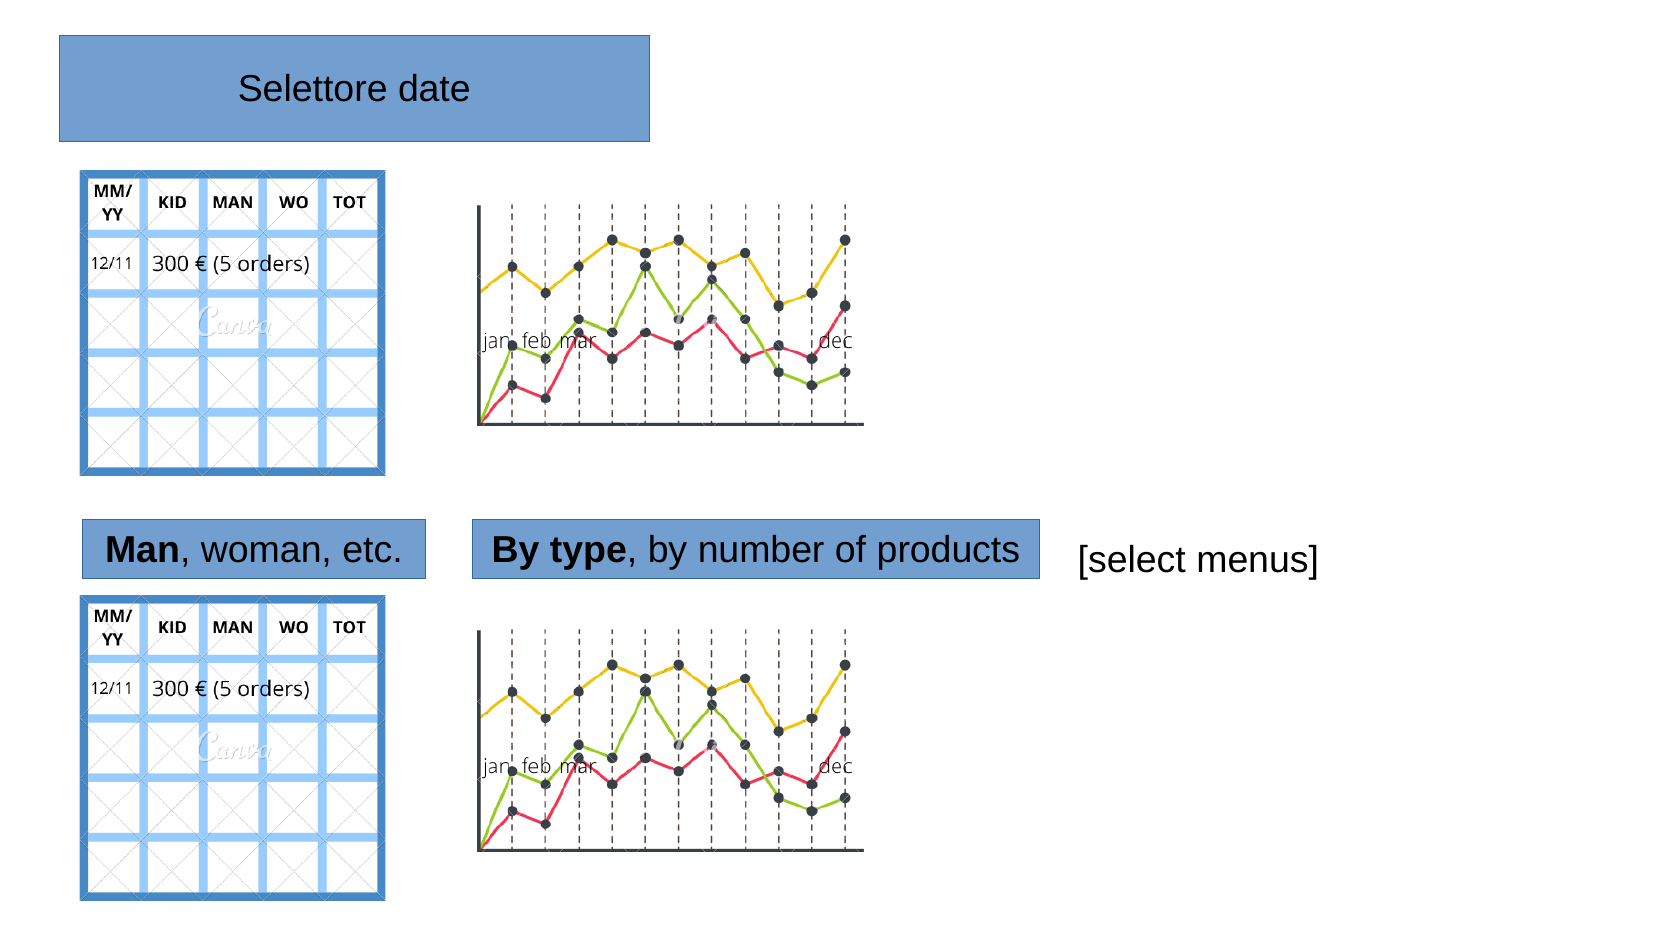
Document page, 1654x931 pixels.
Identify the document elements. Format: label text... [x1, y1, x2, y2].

picture [453, 196, 875, 438]
picture [70, 590, 390, 905]
text_box Man, woman, etc. [82, 519, 426, 579]
picture [70, 165, 390, 480]
text_box By type, by number of products [472, 519, 1040, 579]
text_box Selettore date [59, 35, 650, 142]
picture [453, 621, 875, 863]
text_box [select menus] [1062, 531, 1477, 595]
